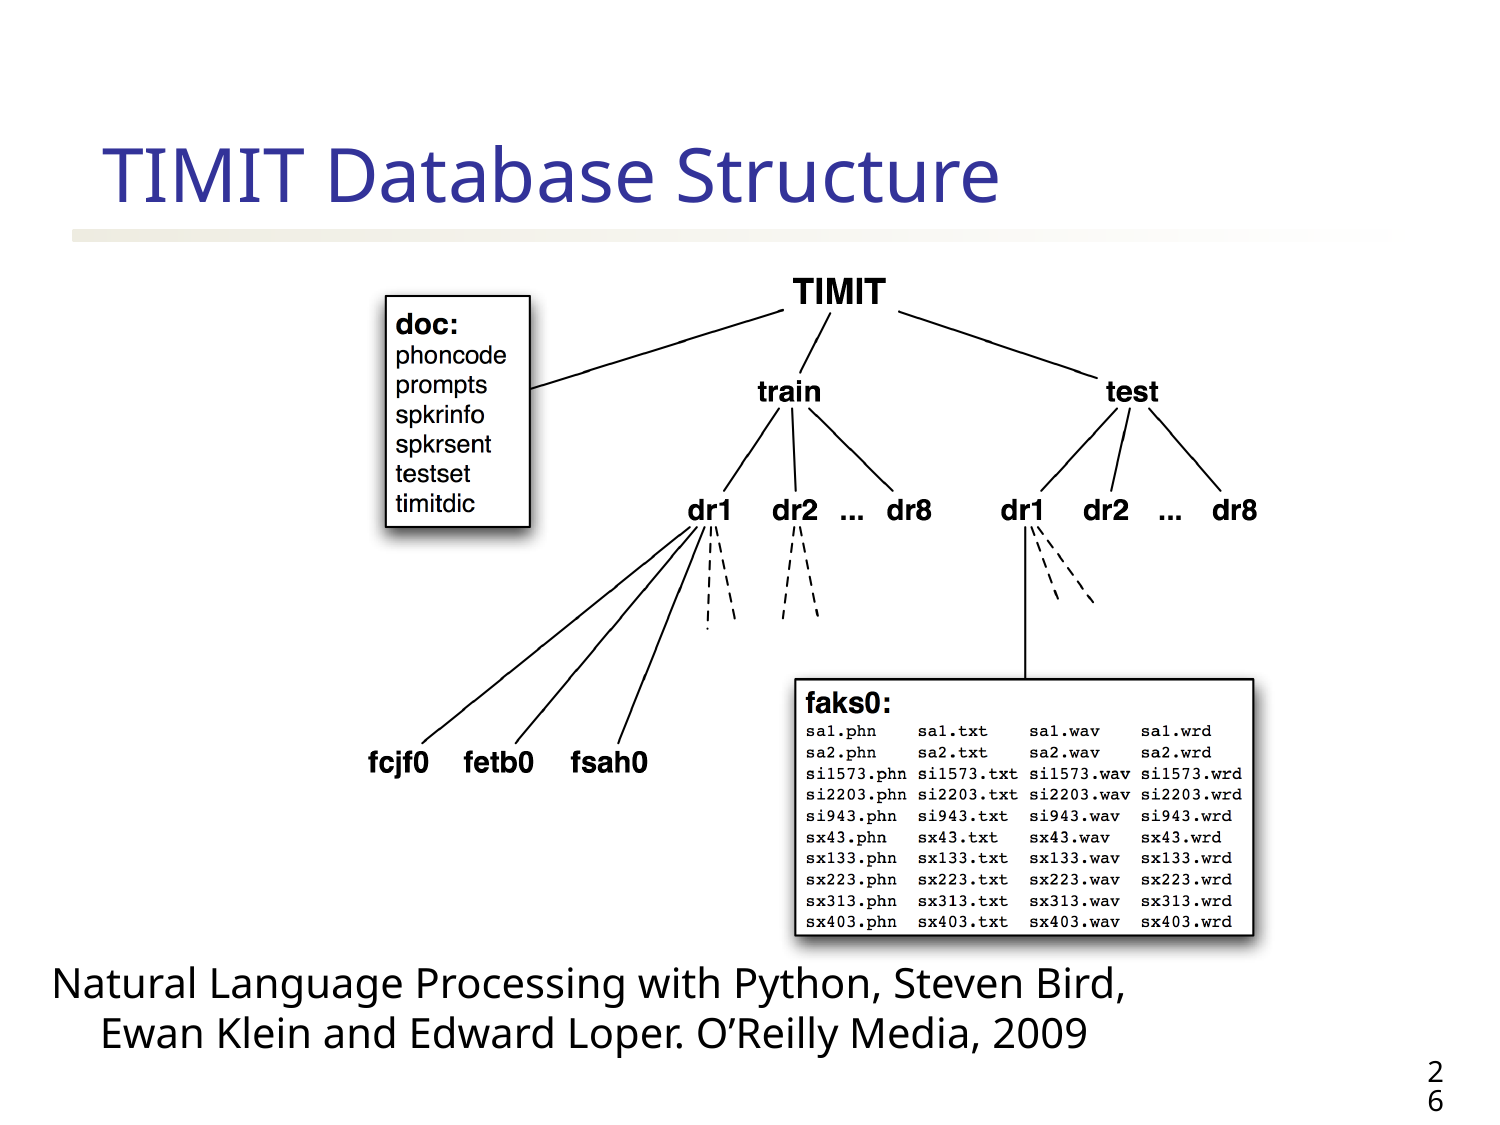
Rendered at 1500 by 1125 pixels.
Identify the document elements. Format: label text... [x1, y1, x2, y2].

text_box TIMIT Database Structure [87, 37, 1304, 225]
text_box <number> [1412, 1025, 1475, 1100]
text_box Natural Language Processing with Python, Steven Bird, Ewan Klein and Edward Loper. O’Reilly Media, 2009 [0, 949, 1192, 1086]
picture [337, 249, 1295, 986]
